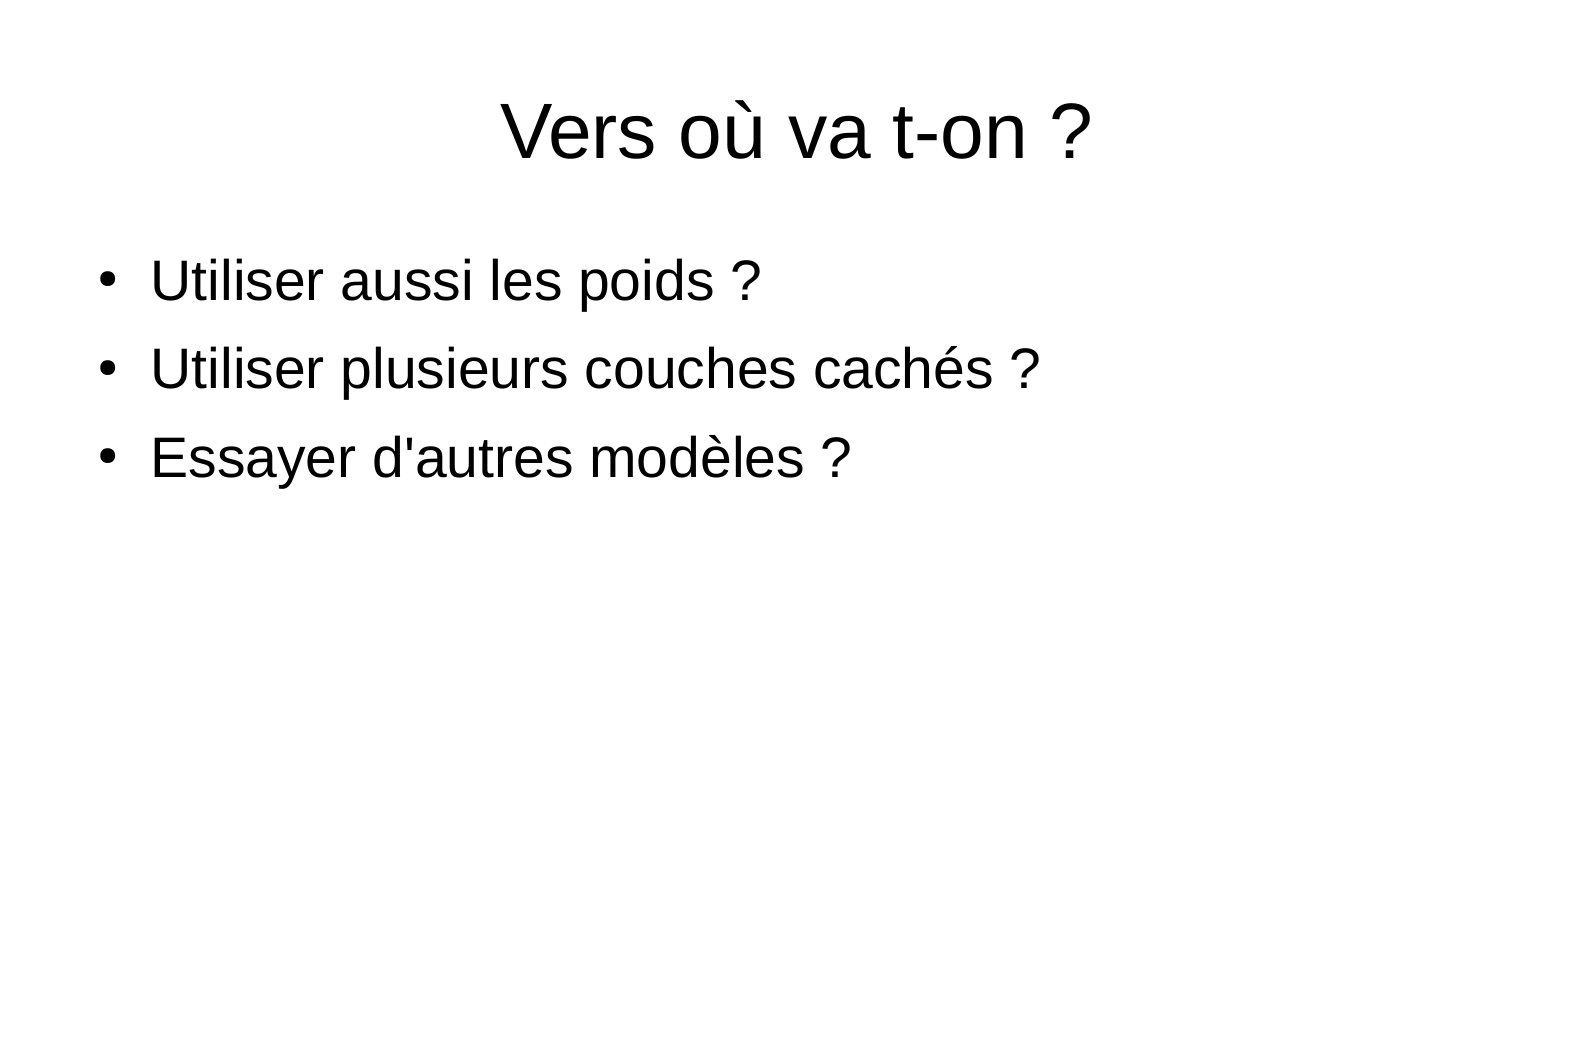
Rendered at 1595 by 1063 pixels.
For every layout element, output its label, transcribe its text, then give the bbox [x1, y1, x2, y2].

title Vers où va t-on ? [79, 42, 1515, 220]
list Utiliser aussi les poids ? Utiliser plusieurs couches cachés ? Essayer d'autres modèles ? [79, 248, 1483, 951]
